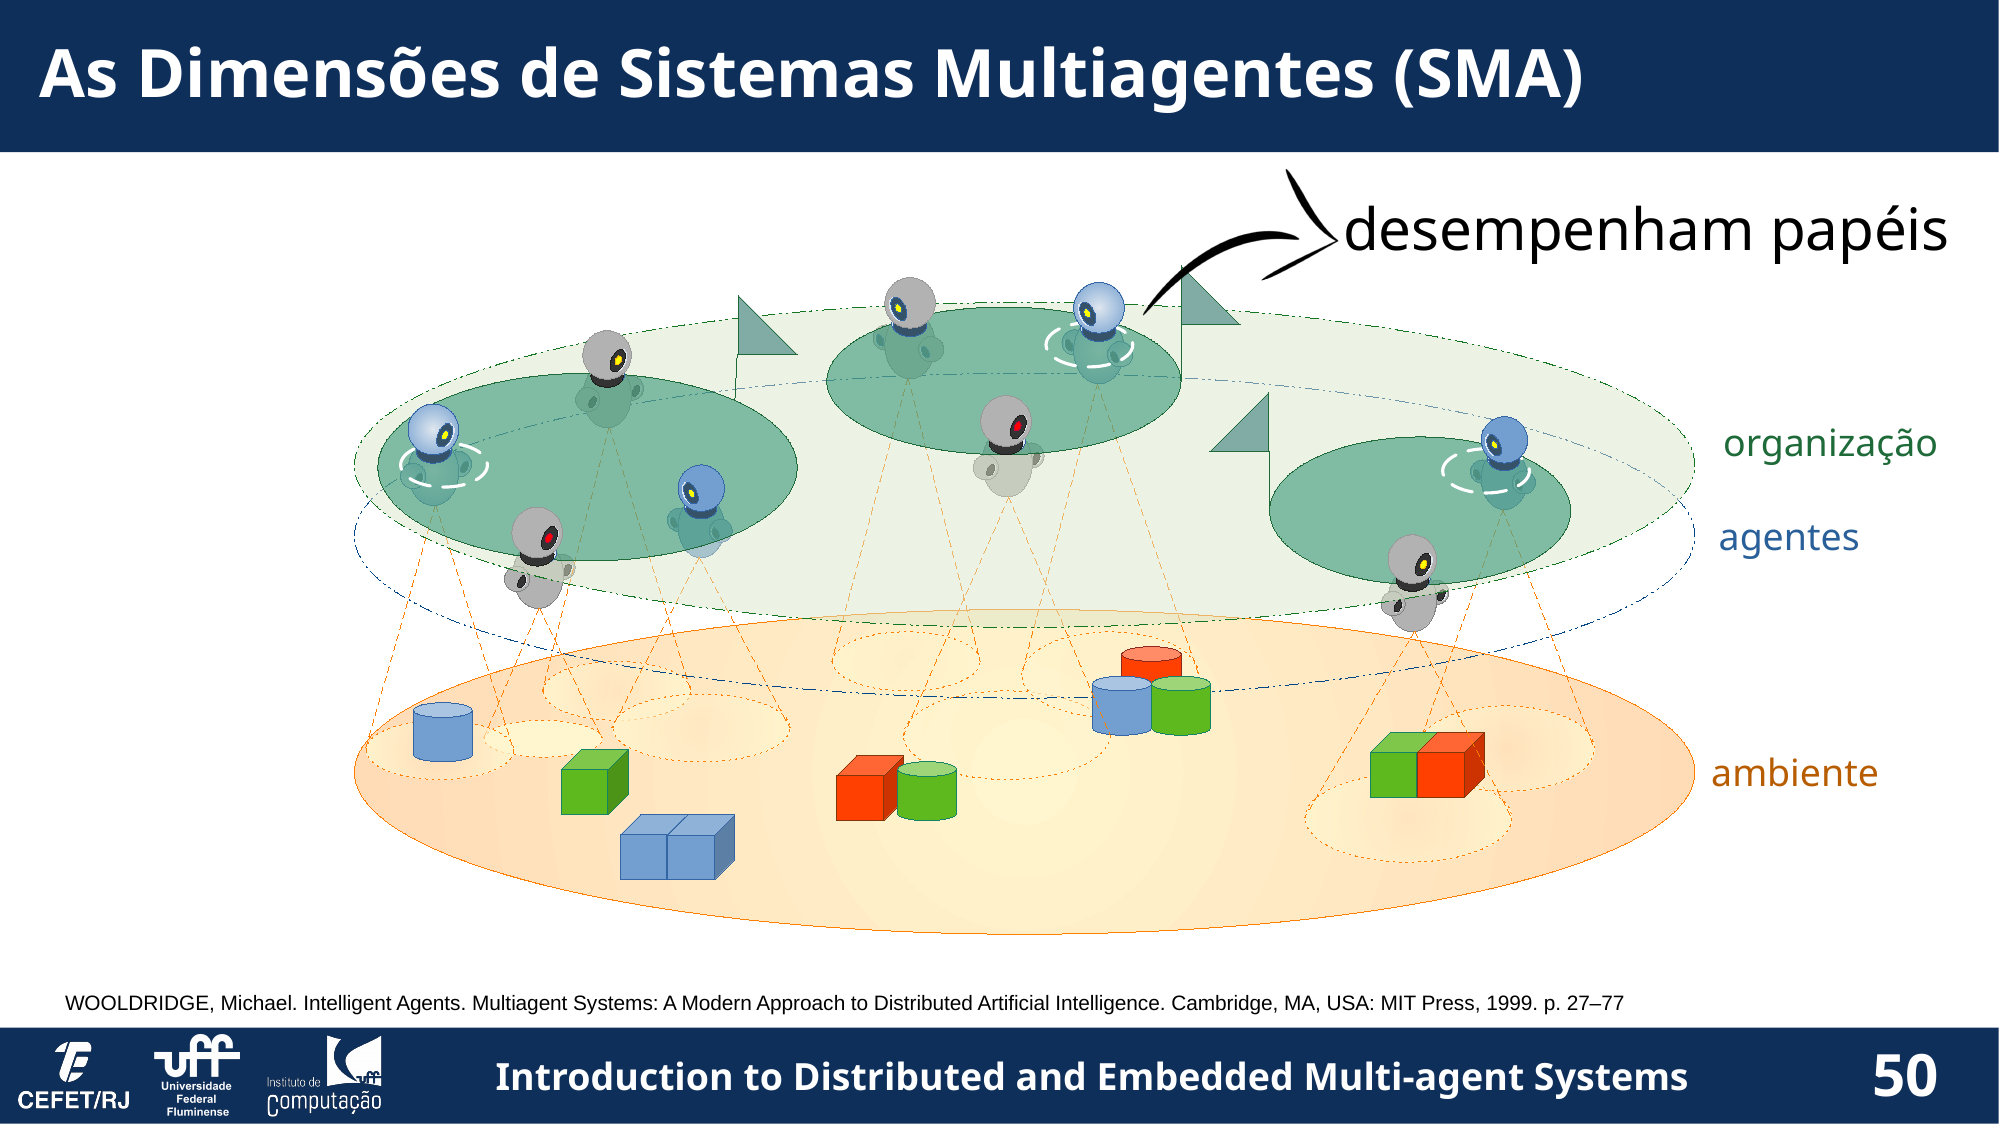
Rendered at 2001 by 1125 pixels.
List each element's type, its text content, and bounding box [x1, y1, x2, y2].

text_box agentes [1612, 505, 1967, 566]
text_box WOOLDRIDGE, Michael. Intelligent Agents. Multiagent Systems: A Modern Approach to Distributed Artificial Intelligence. Cambridge, MA, USA: MIT Press, 1999. p. 27–77 [50, 982, 1969, 1023]
text_box As Dimensões de Sistemas Multiagentes (SMA) [25, 23, 1999, 119]
text_box organização [1653, 411, 2000, 472]
picture [265, 1033, 383, 1117]
text_box desempenham papéis [1321, 185, 1973, 270]
picture [153, 1033, 241, 1121]
text_box ambiente [1618, 741, 1973, 802]
text_box [354, 277, 1695, 935]
picture [1114, 160, 1321, 317]
picture [18, 1021, 129, 1125]
